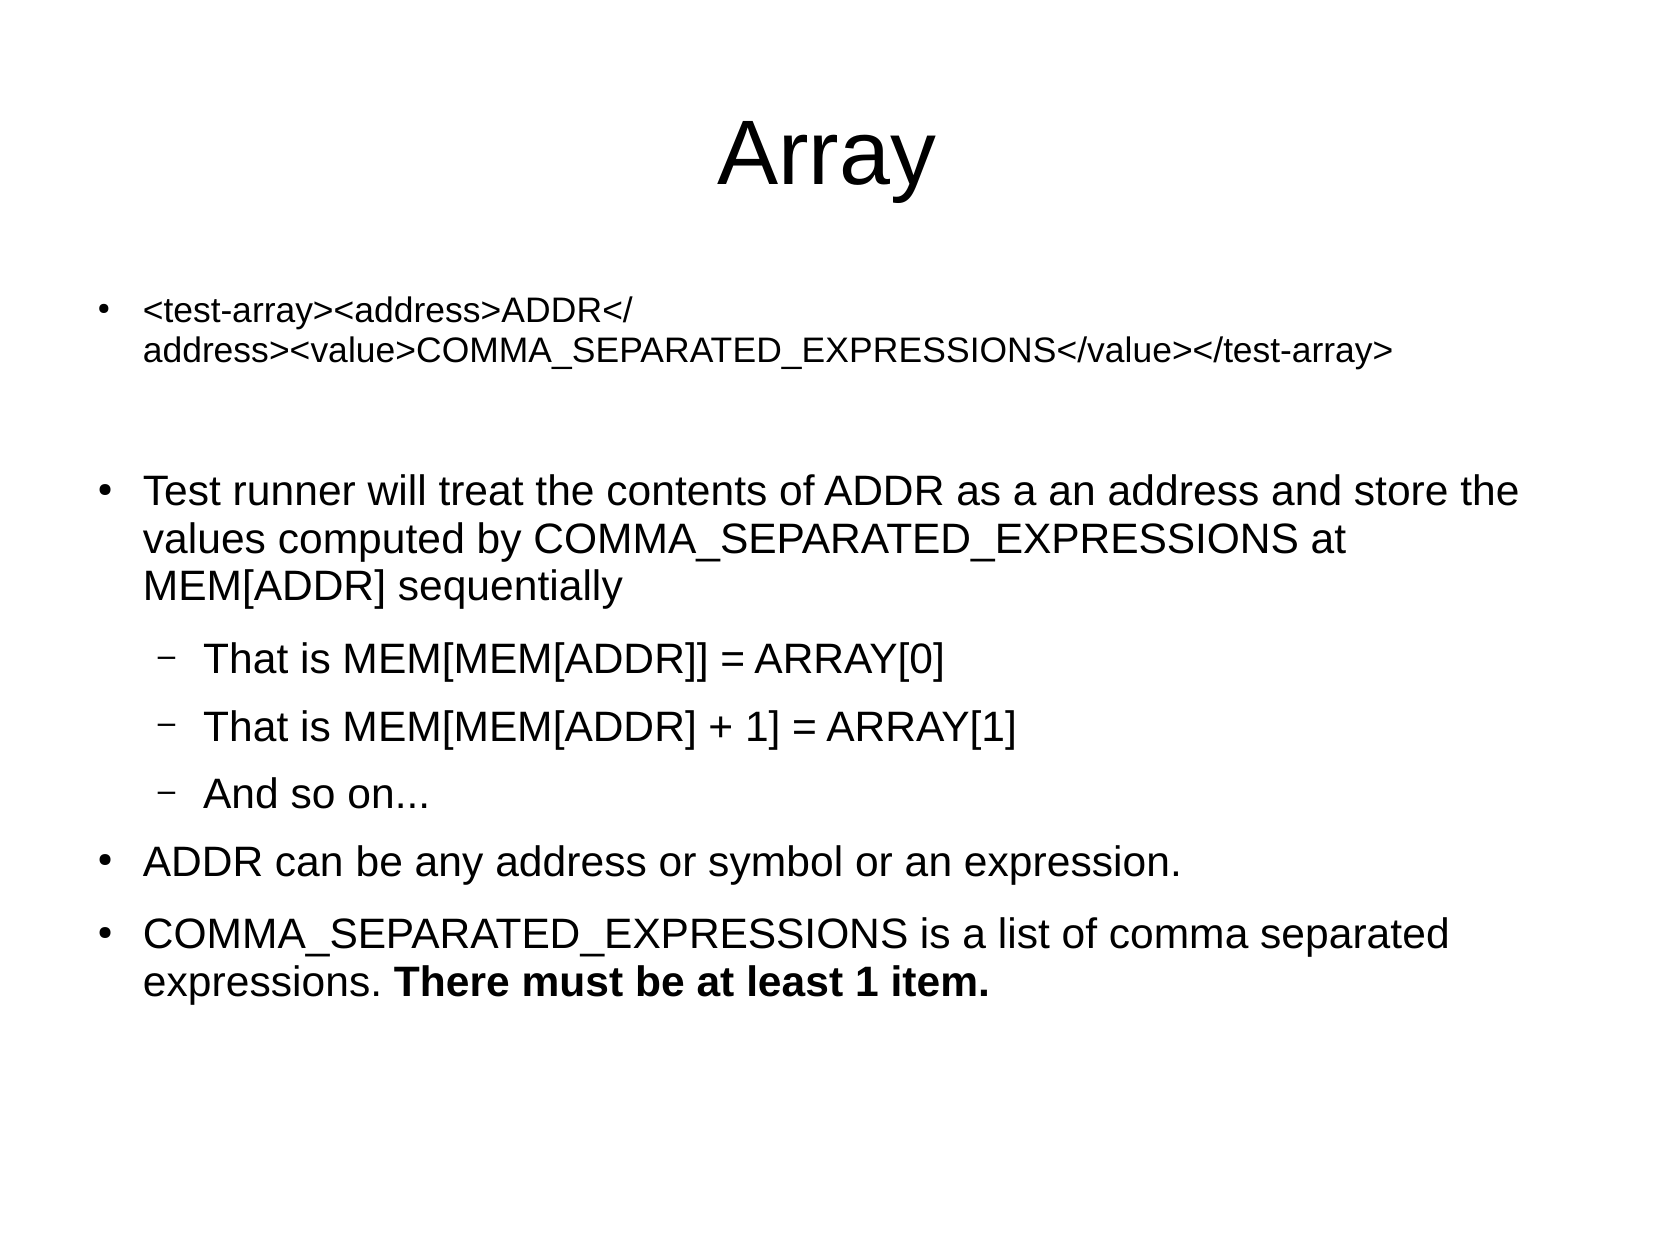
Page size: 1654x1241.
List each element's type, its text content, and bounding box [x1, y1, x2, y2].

list <test-array><address>ADDR</address><value>COMMA_SEPARATED_EXPRESSIONS</value></test-array> Test runner will treat the contents of ADDR as a an address and store the values computed by COMMA_SEPARATED_EXPRESSIONS at MEM[ADDR] sequentially That is MEM[MEM[ADDR]] = ARRAY[0] That is MEM[MEM[ADDR] + 1] = ARRAY[1] And so on... ADDR can be any address or symbol or an expression. COMMA_SEPARATED_EXPRESSIONS is a list of comma separated expressions. There must be at least 1 item. [82, 290, 1571, 1010]
title Array [82, 49, 1571, 257]
